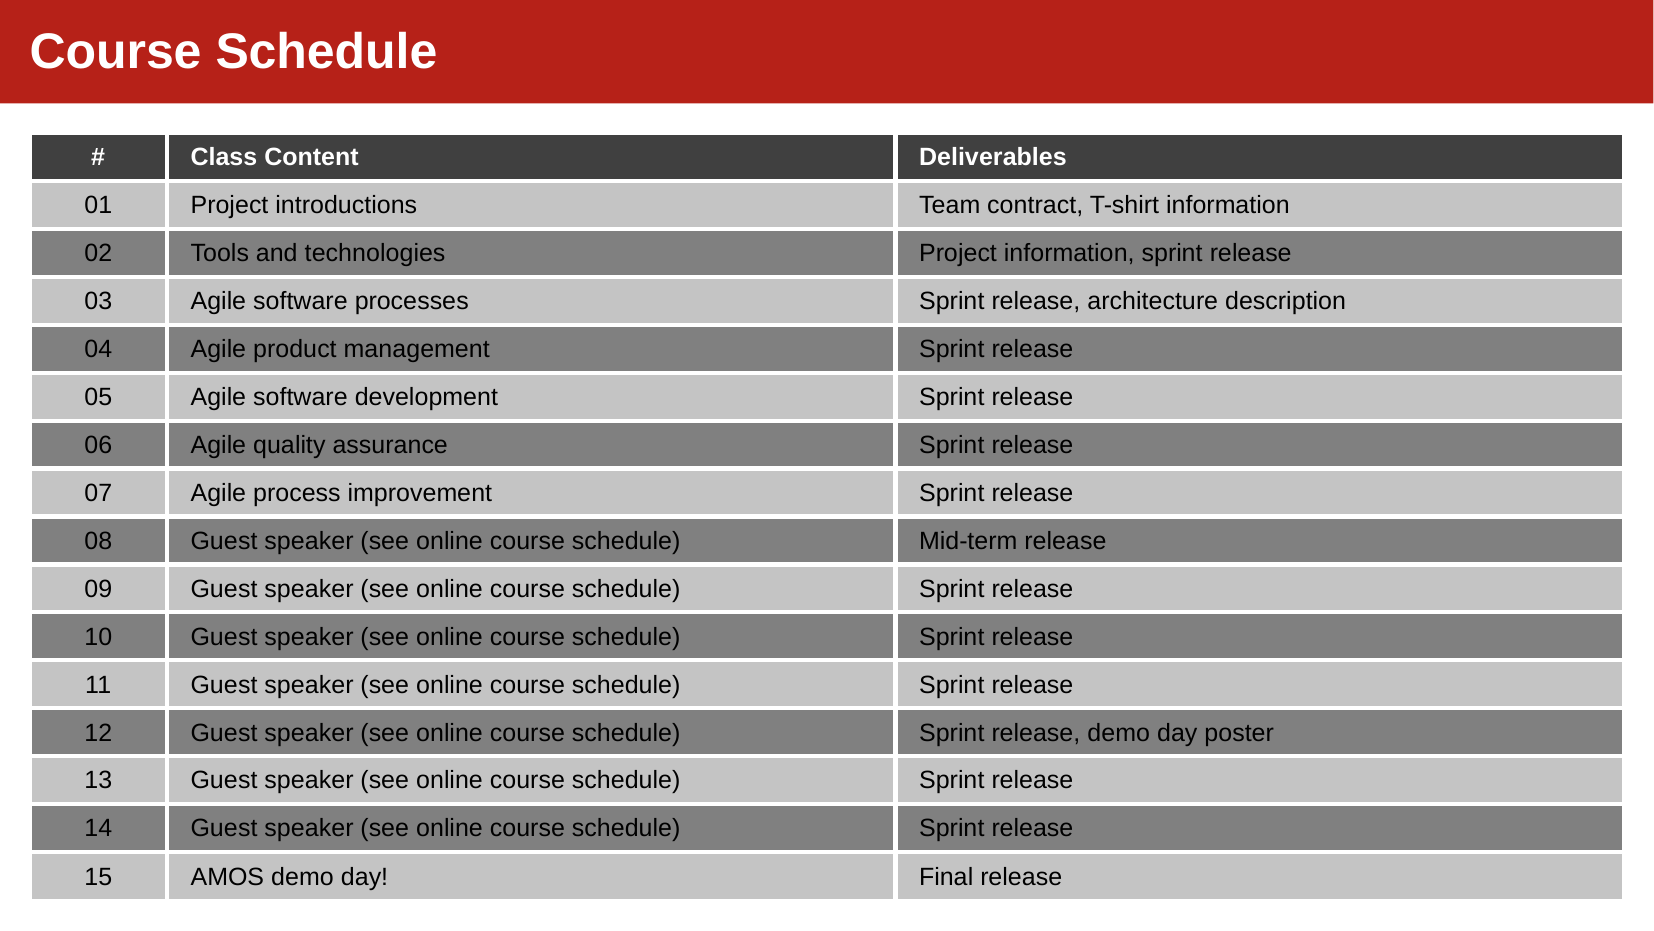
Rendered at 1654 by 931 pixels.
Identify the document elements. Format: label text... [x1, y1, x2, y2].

table_cell Guest speaker (see online course schedule) [169, 662, 893, 706]
table_cell Project introductions [169, 183, 893, 227]
table_cell AMOS demo day! [169, 854, 893, 899]
table_cell Agile software processes [169, 279, 893, 323]
table_cell 11 [32, 662, 165, 706]
table_cell Sprint release [898, 567, 1622, 610]
table_cell Sprint release, architecture description [898, 279, 1622, 323]
table_header # [32, 135, 165, 179]
table_cell 09 [32, 567, 165, 610]
table_cell Sprint release [898, 662, 1622, 706]
table_cell 02 [32, 231, 165, 275]
table_cell Project information, sprint release [898, 231, 1622, 275]
table_cell Agile process improvement [169, 471, 893, 514]
table_cell Team contract, T-shirt information [898, 183, 1622, 227]
title Course Schedule [0, 0, 1654, 104]
table_cell 13 [32, 758, 165, 802]
table_cell Guest speaker (see online course schedule) [169, 519, 893, 562]
table_cell 10 [32, 614, 165, 658]
table_cell Final release [898, 854, 1622, 899]
table_cell Guest speaker (see online course schedule) [169, 758, 893, 802]
table_cell 01 [32, 183, 165, 227]
table_cell 14 [32, 806, 165, 850]
table_cell 12 [32, 710, 165, 754]
table_cell 07 [32, 471, 165, 514]
table_cell 03 [32, 279, 165, 323]
table_cell Sprint release [898, 806, 1622, 850]
table_cell Sprint release, demo day poster [898, 710, 1622, 754]
table_cell Agile product management [169, 327, 893, 371]
table_cell Agile software development [169, 375, 893, 419]
table_cell Guest speaker (see online course schedule) [169, 710, 893, 754]
table_cell 04 [32, 327, 165, 371]
table_header Deliverables [898, 135, 1622, 179]
table_cell Sprint release [898, 614, 1622, 658]
table_cell Guest speaker (see online course schedule) [169, 806, 893, 850]
table_cell Guest speaker (see online course schedule) [169, 567, 893, 610]
table_cell Sprint release [898, 423, 1622, 466]
table_cell 08 [32, 519, 165, 562]
table_cell Tools and technologies [169, 231, 893, 275]
table_cell Sprint release [898, 375, 1622, 419]
table_cell 15 [32, 854, 165, 899]
table_cell Sprint release [898, 471, 1622, 514]
table_cell Guest speaker (see online course schedule) [169, 614, 893, 658]
table_cell Sprint release [898, 327, 1622, 371]
table_cell Agile quality assurance [169, 423, 893, 466]
table_cell 05 [32, 375, 165, 419]
table_cell Mid-term release [898, 519, 1622, 562]
table_cell Sprint release [898, 758, 1622, 802]
table_cell 06 [32, 423, 165, 466]
table_header Class Content [169, 135, 893, 179]
